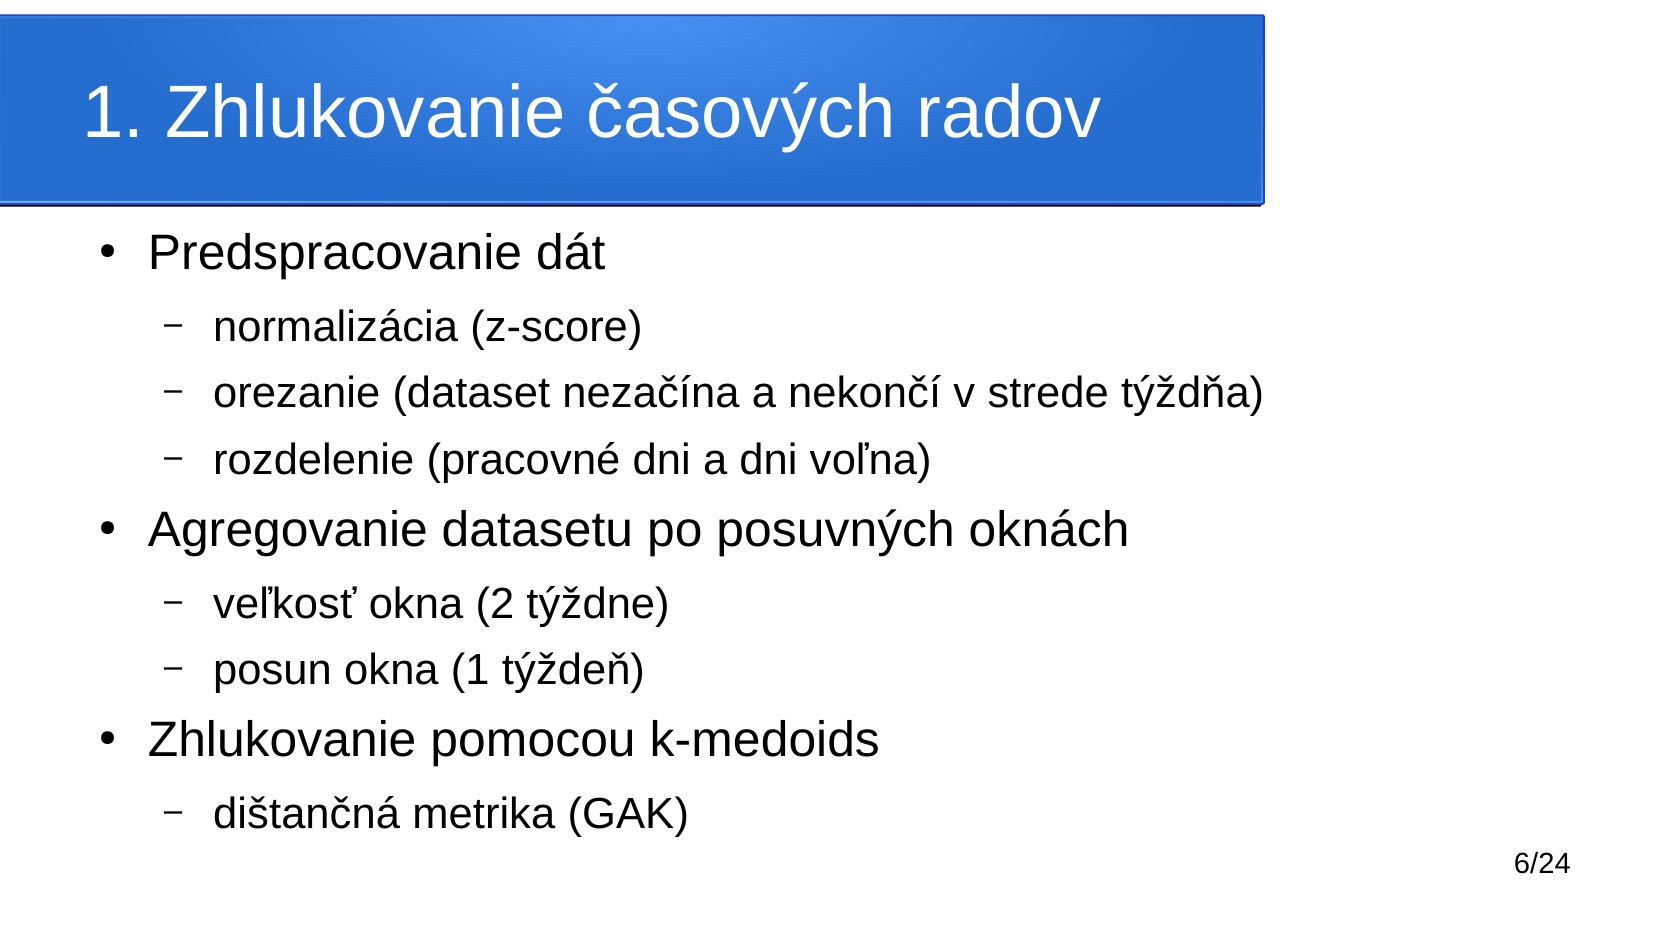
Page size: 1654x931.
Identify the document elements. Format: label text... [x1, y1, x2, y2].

list Predspracovanie dát normalizácia (z-score) orezanie (dataset nezačína a nekončí v strede týždňa) rozdelenie (pracovné dni a dni voľna) Agregovanie datasetu po posuvných oknách veľkosť okna (2 týždne) posun okna (1 týždeň) Zhlukovanie pomocou k-medoids dištančná metrika (GAK) [82, 224, 1571, 841]
title 1. Zhlukovanie časových radov [82, 35, 1235, 189]
